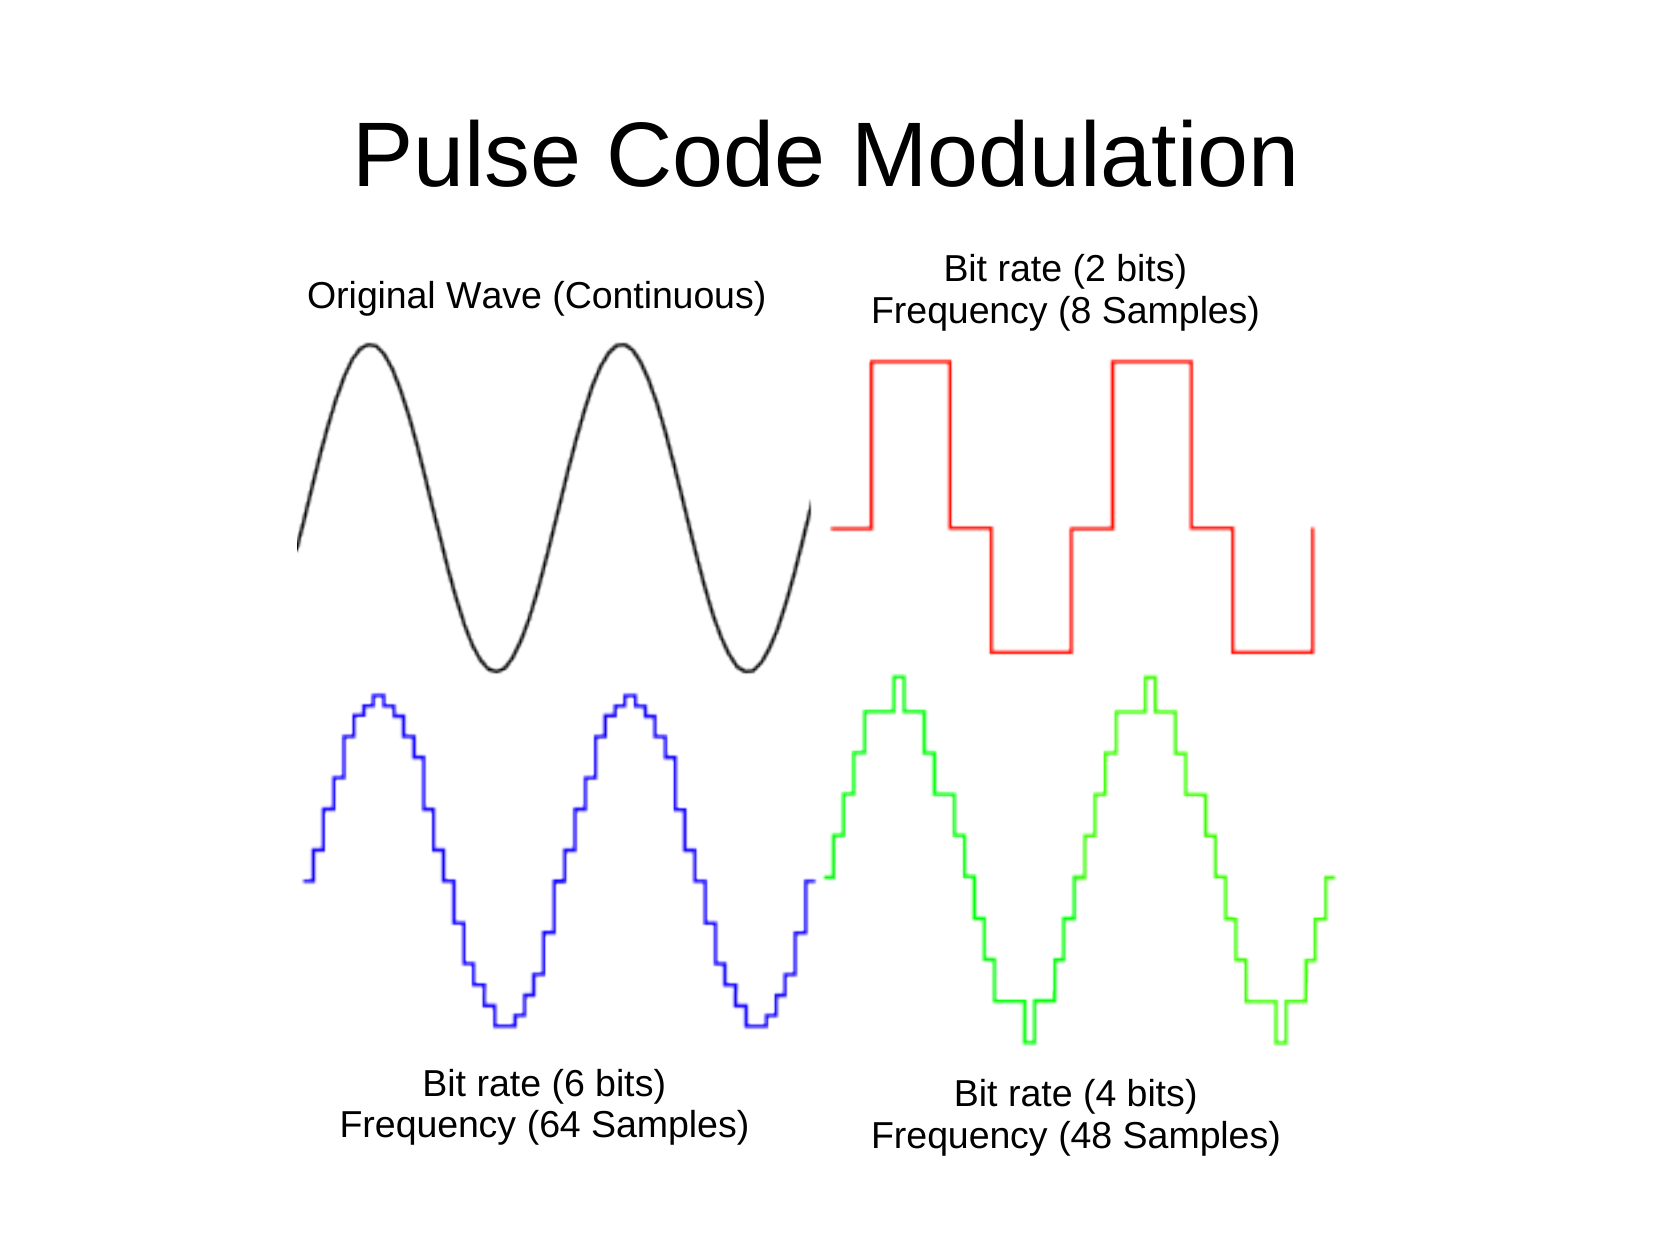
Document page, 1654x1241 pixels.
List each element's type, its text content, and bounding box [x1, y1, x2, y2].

text_box Bit rate (2 bits) Frequency (8 Samples) [856, 238, 1275, 338]
text_box Original Wave (Continuous) [292, 265, 780, 323]
text_box Bit rate (4 bits) Frequency (48 Samples) [856, 1062, 1296, 1162]
title Pulse Code Modulation [82, 49, 1571, 257]
picture [297, 338, 1359, 1063]
text_box Bit rate (6 bits) Frequency (64 Samples) [324, 1052, 764, 1152]
